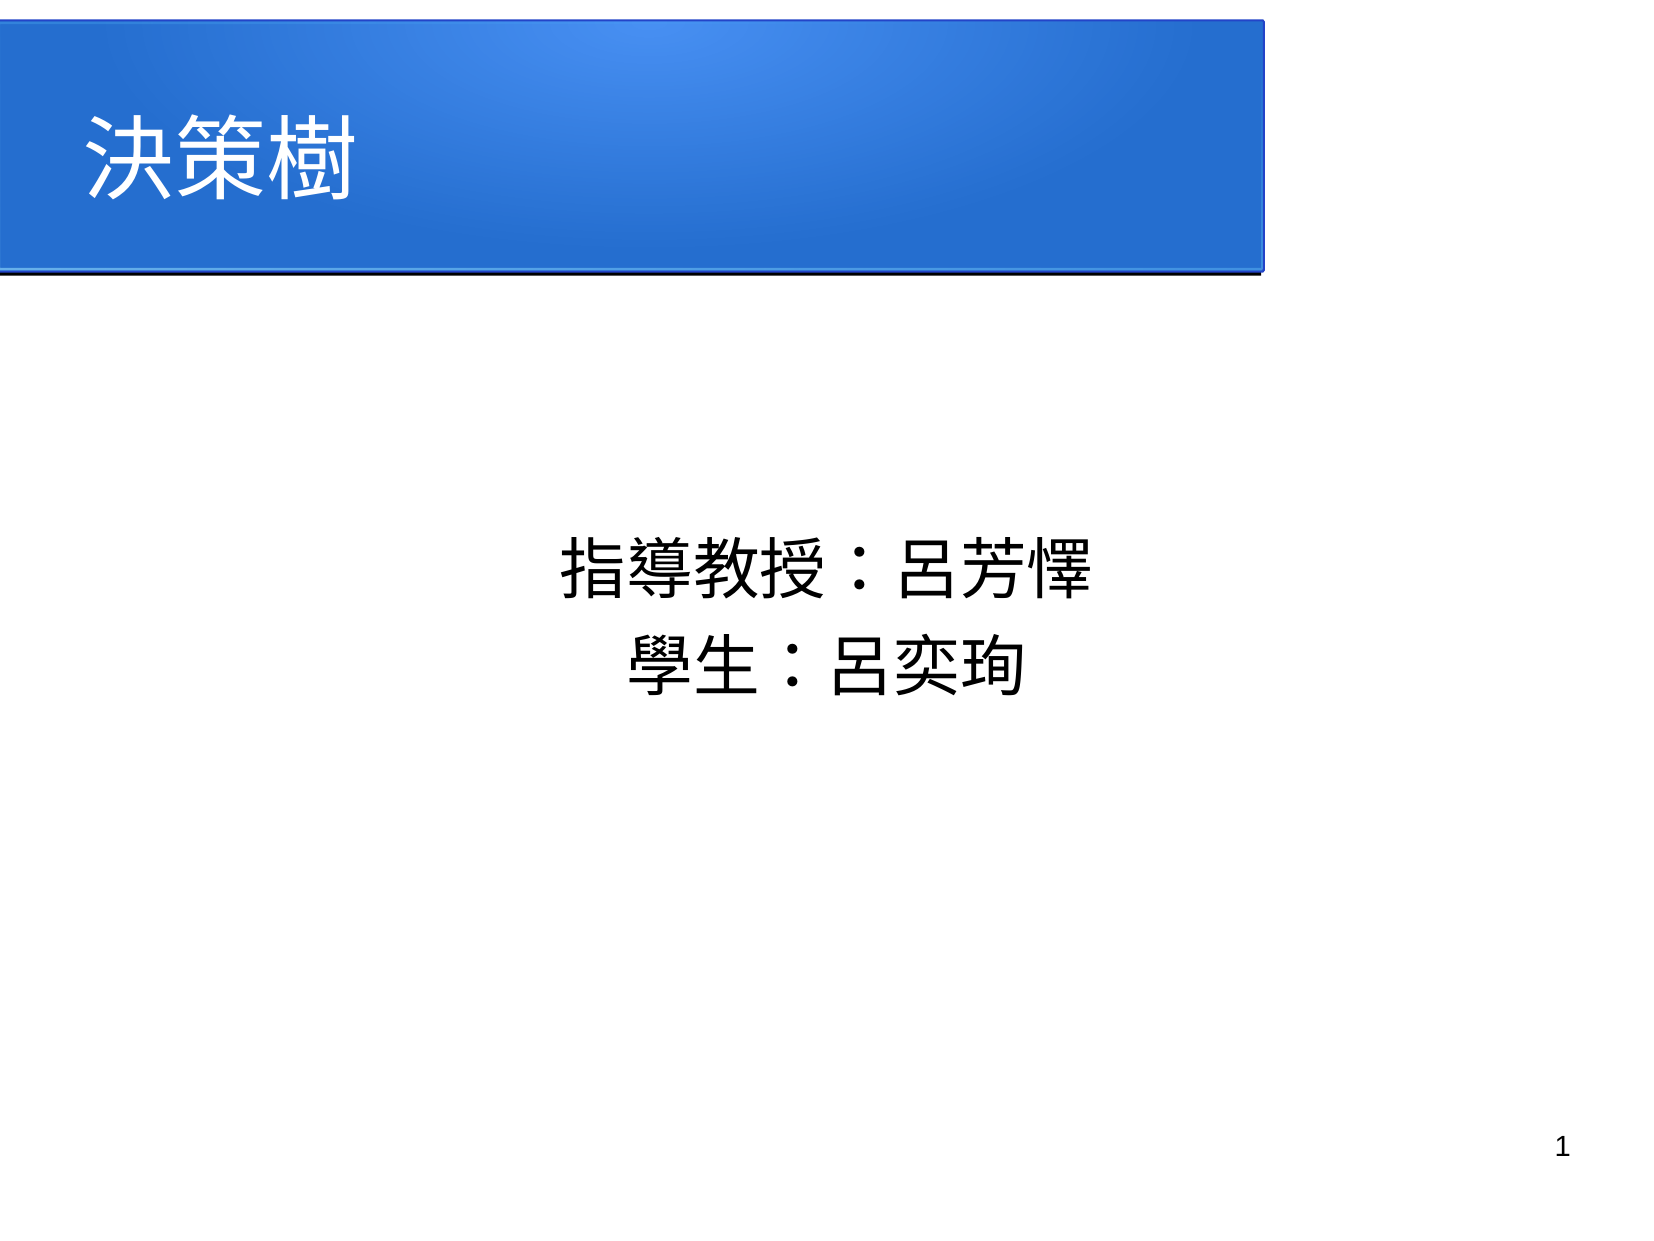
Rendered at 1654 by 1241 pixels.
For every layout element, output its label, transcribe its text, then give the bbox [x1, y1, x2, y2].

title 決策樹 [82, 49, 1571, 257]
subtitle 指導教授：呂芳懌 學生：呂奕珣 [82, 290, 1571, 1010]
